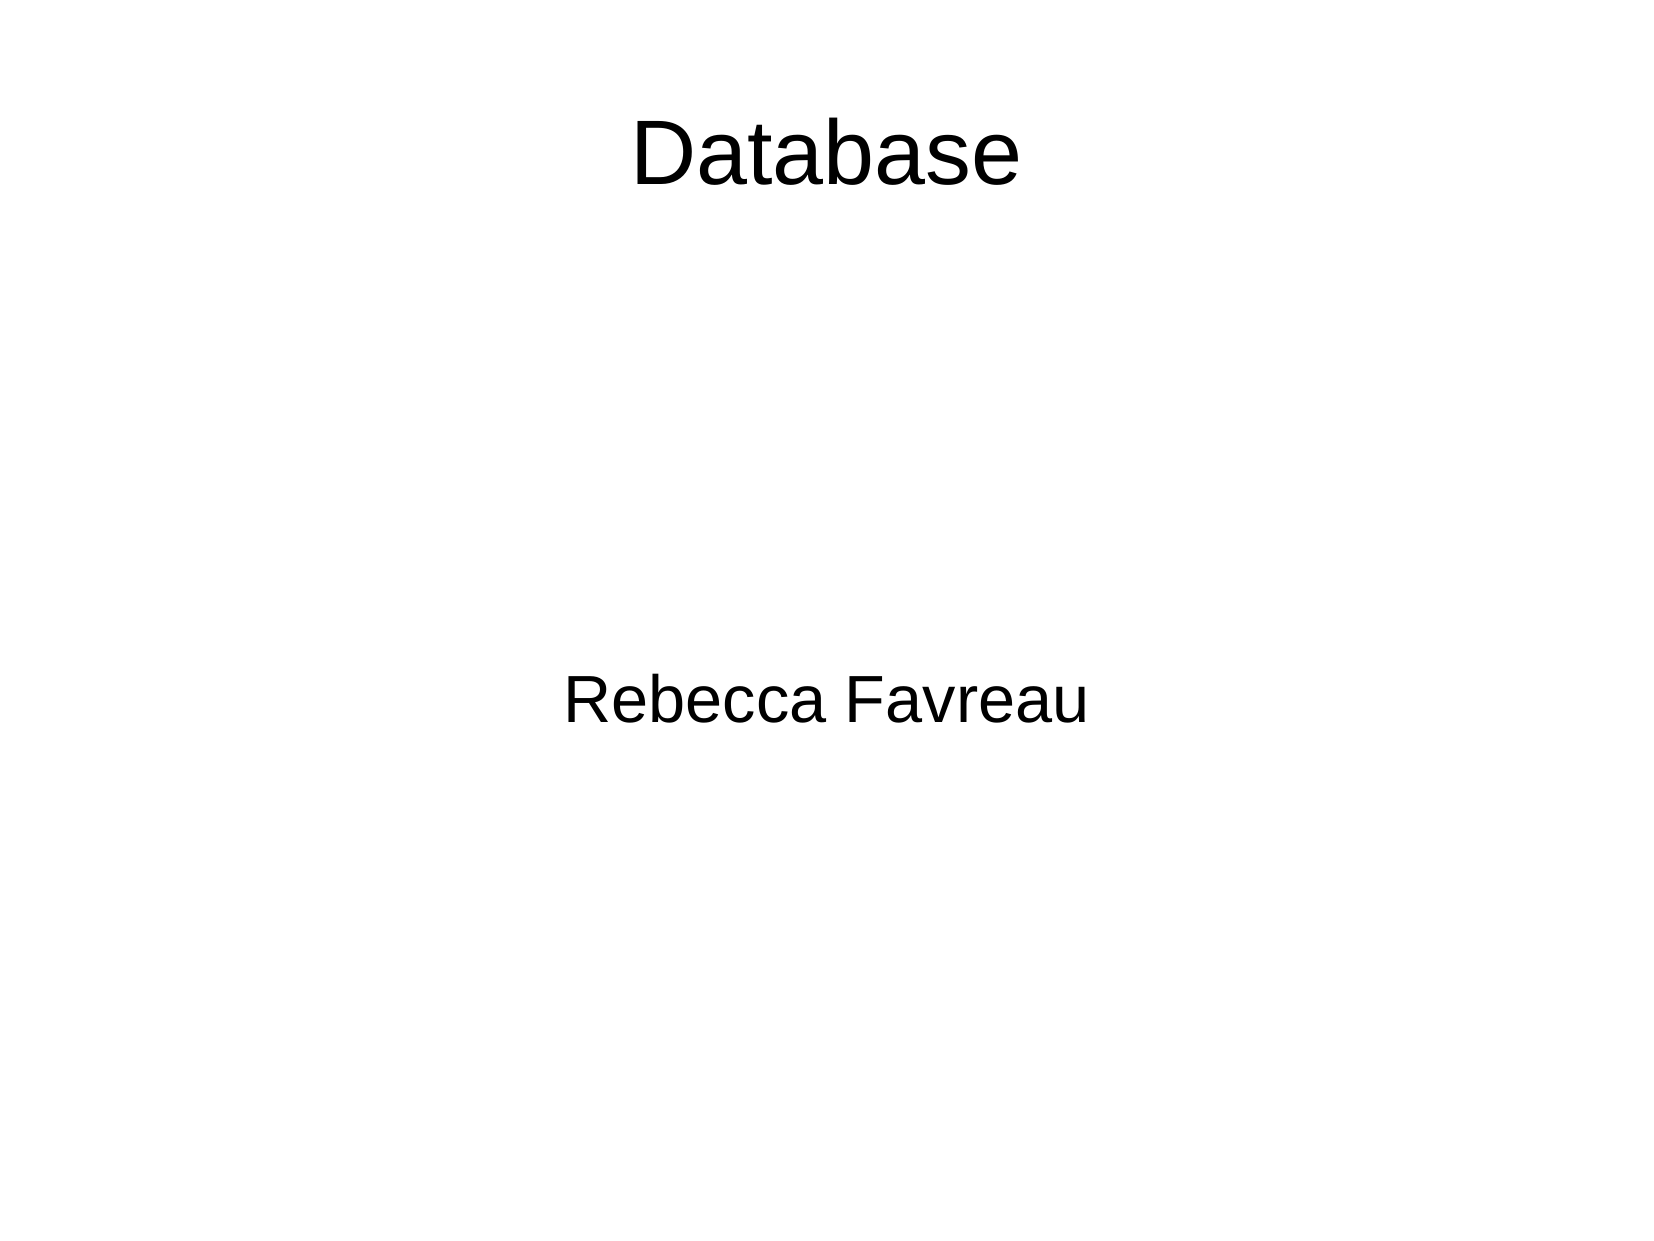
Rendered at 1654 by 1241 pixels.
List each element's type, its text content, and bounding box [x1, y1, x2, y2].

title Database [82, 49, 1571, 257]
subtitle Rebecca Favreau [82, 297, 1571, 1102]
